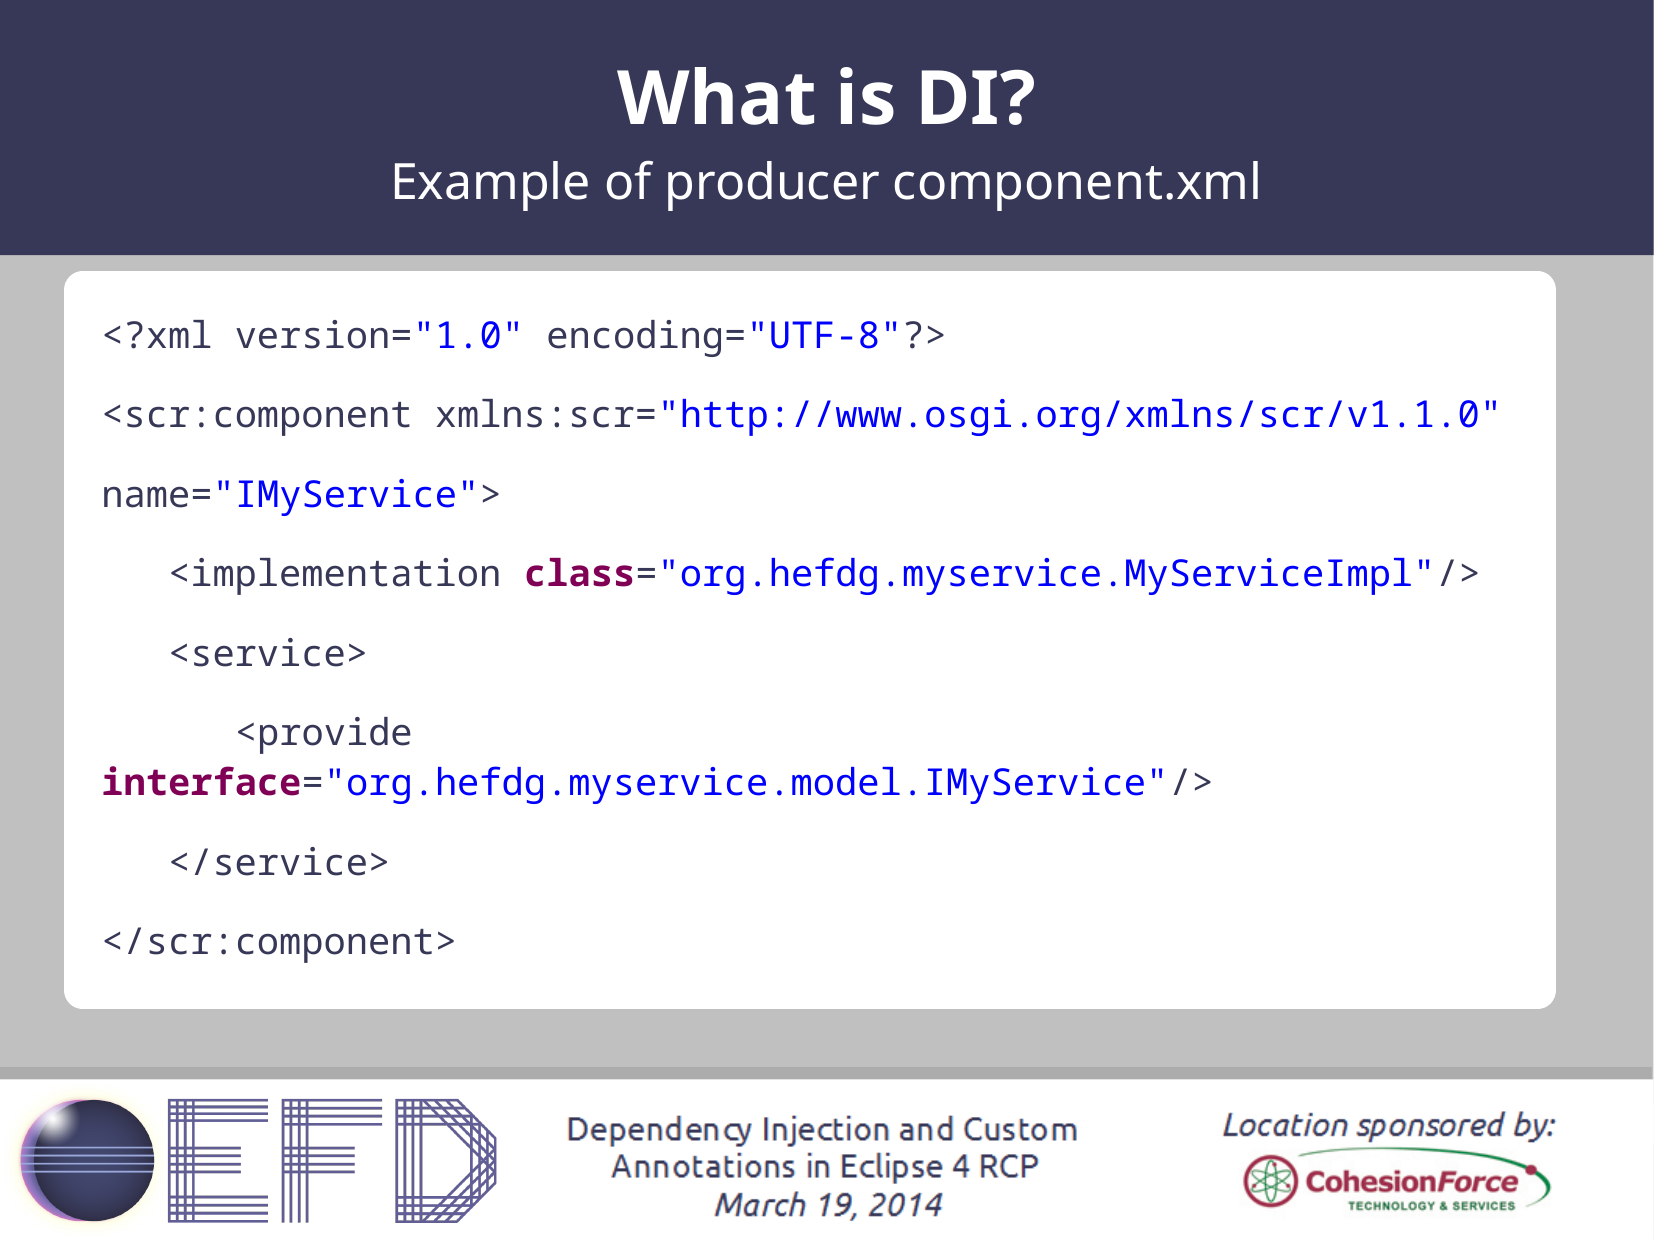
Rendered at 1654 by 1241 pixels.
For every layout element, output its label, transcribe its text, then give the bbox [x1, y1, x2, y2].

list <?xml version="1.0" encoding="UTF-8"?> <scr:component xmlns:scr="http://www.osgi.org/xmlns/scr/v1.1.0" name="IMyService"> <implementation class="org.hefdg.myservice.MyServiceImpl"/> <service> <provide interface="org.hefdg.myservice.model.IMyService"/> </service> </scr:component> [82, 290, 1538, 991]
title What is DI? Example of producer component.xml [82, 25, 1571, 233]
picture [549, 1082, 1105, 1241]
picture [1110, 1104, 1654, 1241]
picture [0, 1079, 497, 1241]
